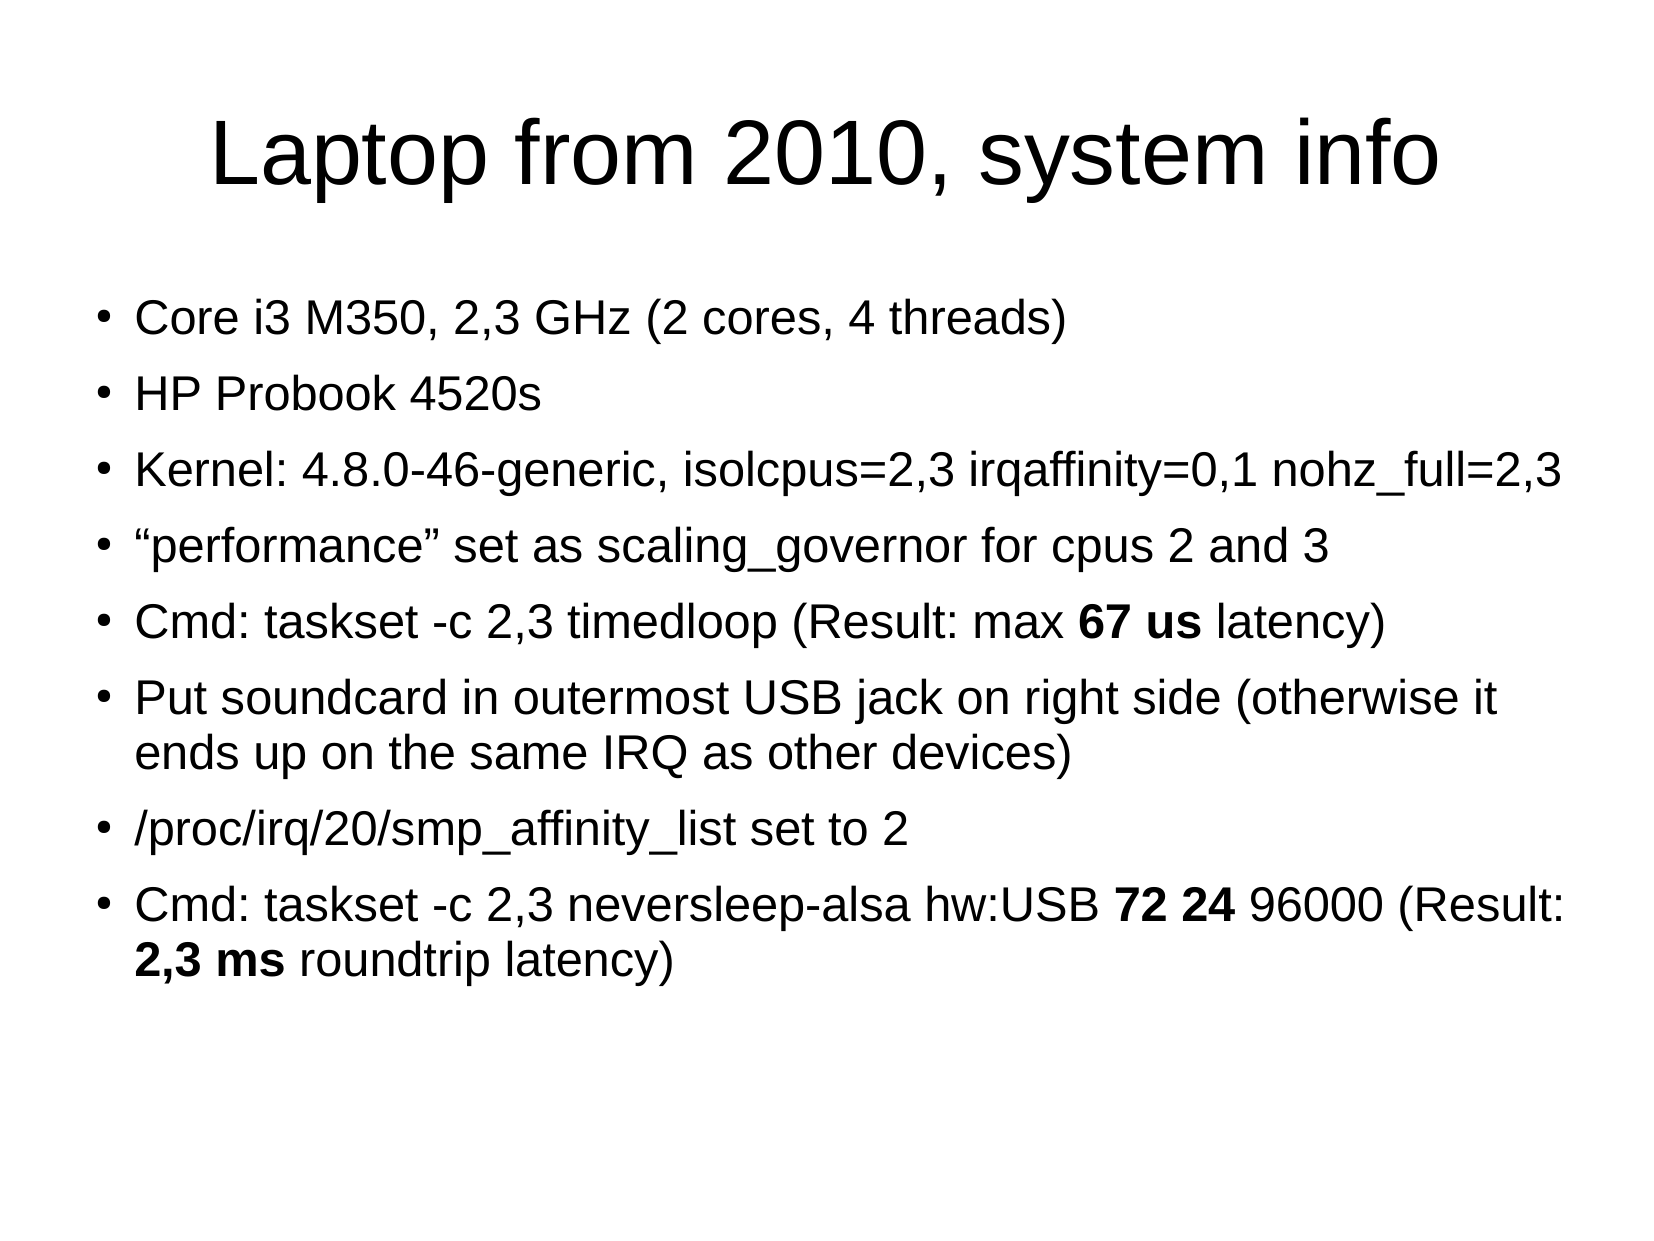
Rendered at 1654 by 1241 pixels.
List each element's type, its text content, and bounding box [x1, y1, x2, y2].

list Core i3 M350, 2,3 GHz (2 cores, 4 threads) HP Probook 4520s Kernel: 4.8.0-46-generic, isolcpus=2,3 irqaffinity=0,1 nohz_full=2,3 “performance” set as scaling_governor for cpus 2 and 3 Cmd: taskset -c 2,3 timedloop (Result: max 67 us latency) Put soundcard in outermost USB jack on right side (otherwise it ends up on the same IRQ as other devices) /proc/irq/20/smp_affinity_list set to 2 Cmd: taskset -c 2,3 neversleep-alsa hw:USB 72 24 96000 (Result: 2,3 ms roundtrip latency) [82, 290, 1571, 1010]
title Laptop from 2010, system info [82, 49, 1571, 257]
